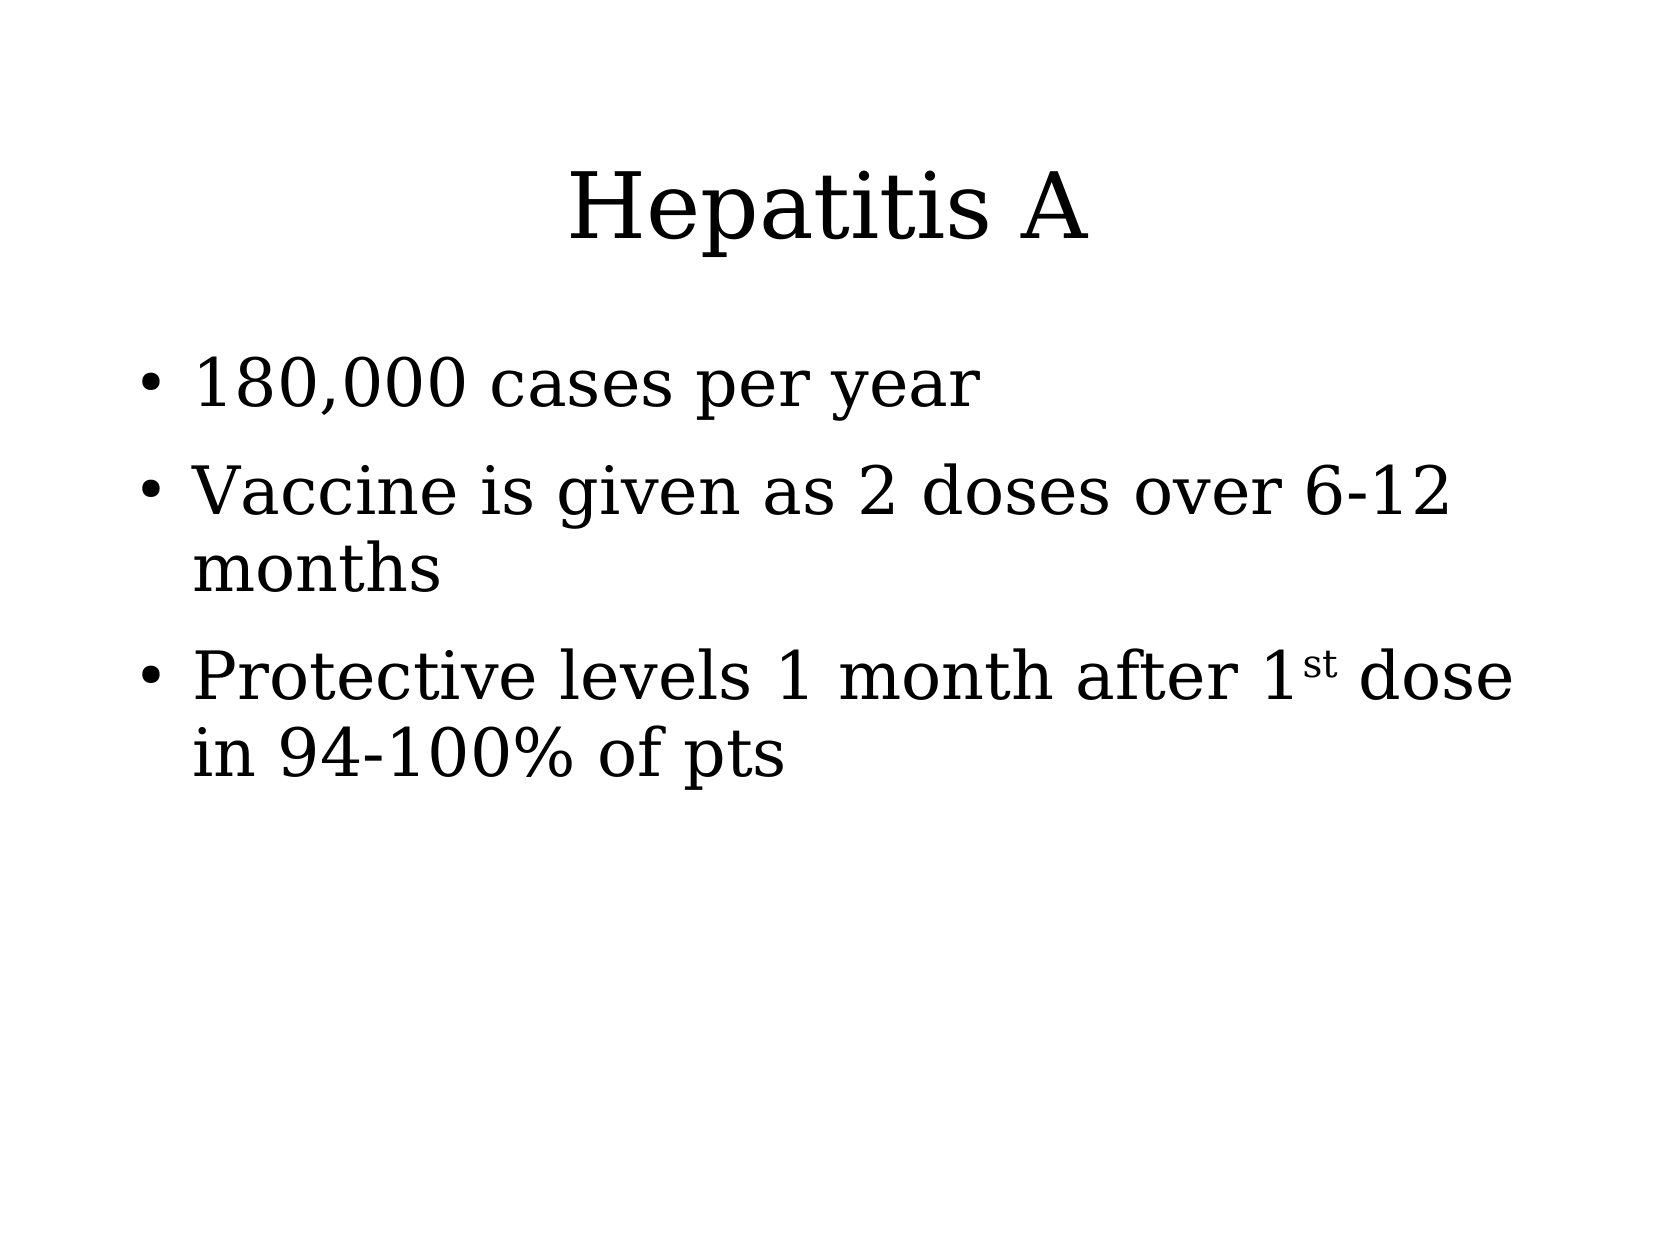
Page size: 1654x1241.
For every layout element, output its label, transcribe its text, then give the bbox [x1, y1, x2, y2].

title Hepatitis A [121, 102, 1534, 311]
list 180,000 cases per year Vaccine is given as 2 doses over 6-12 months Protective levels 1 month after 1st dose in 94-100% of pts [121, 344, 1534, 1127]
